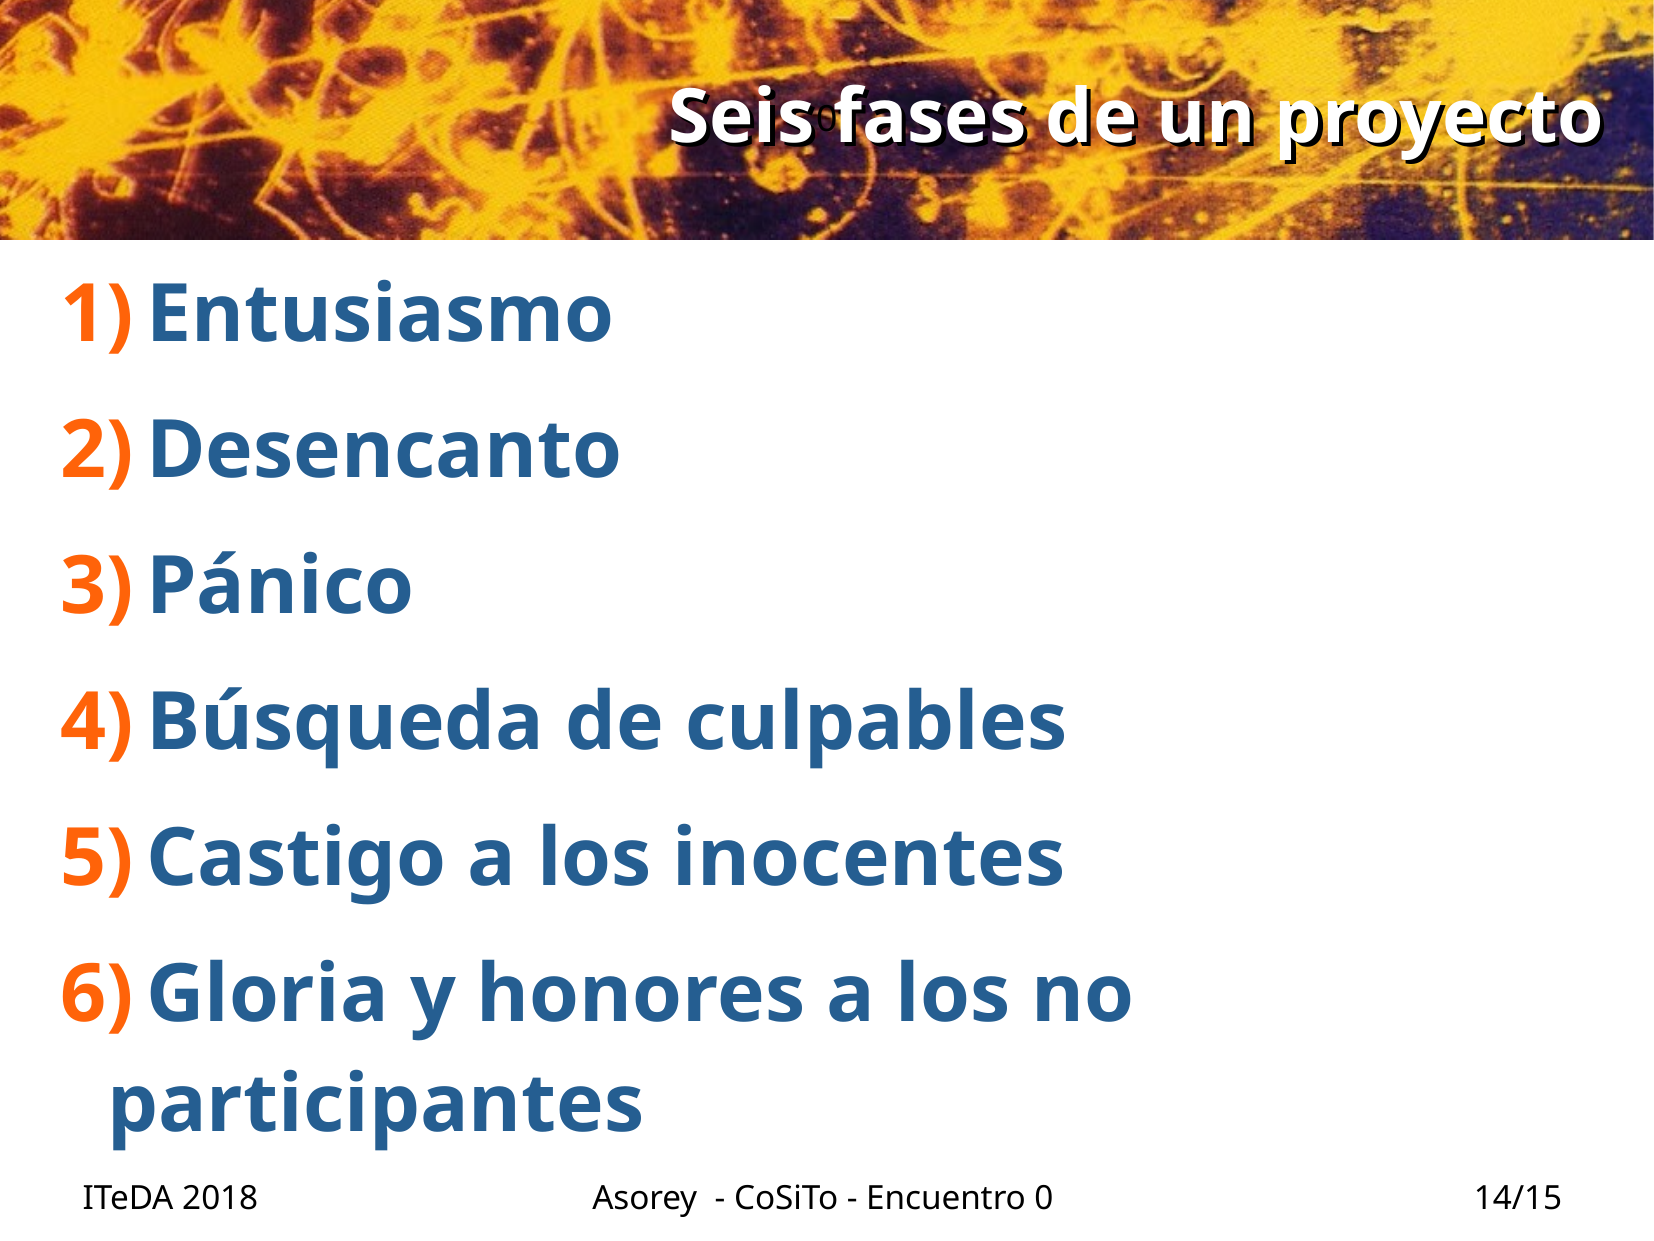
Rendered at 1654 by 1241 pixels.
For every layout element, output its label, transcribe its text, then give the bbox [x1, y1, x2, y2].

picture [0, 0, 1654, 240]
title Seis fases de un proyecto [45, 38, 1606, 189]
list Entusiasmo Desencanto Pánico Búsqueda de culpables Castigo a los inocentes Gloria y honores a los no participantes [45, 255, 1606, 1156]
